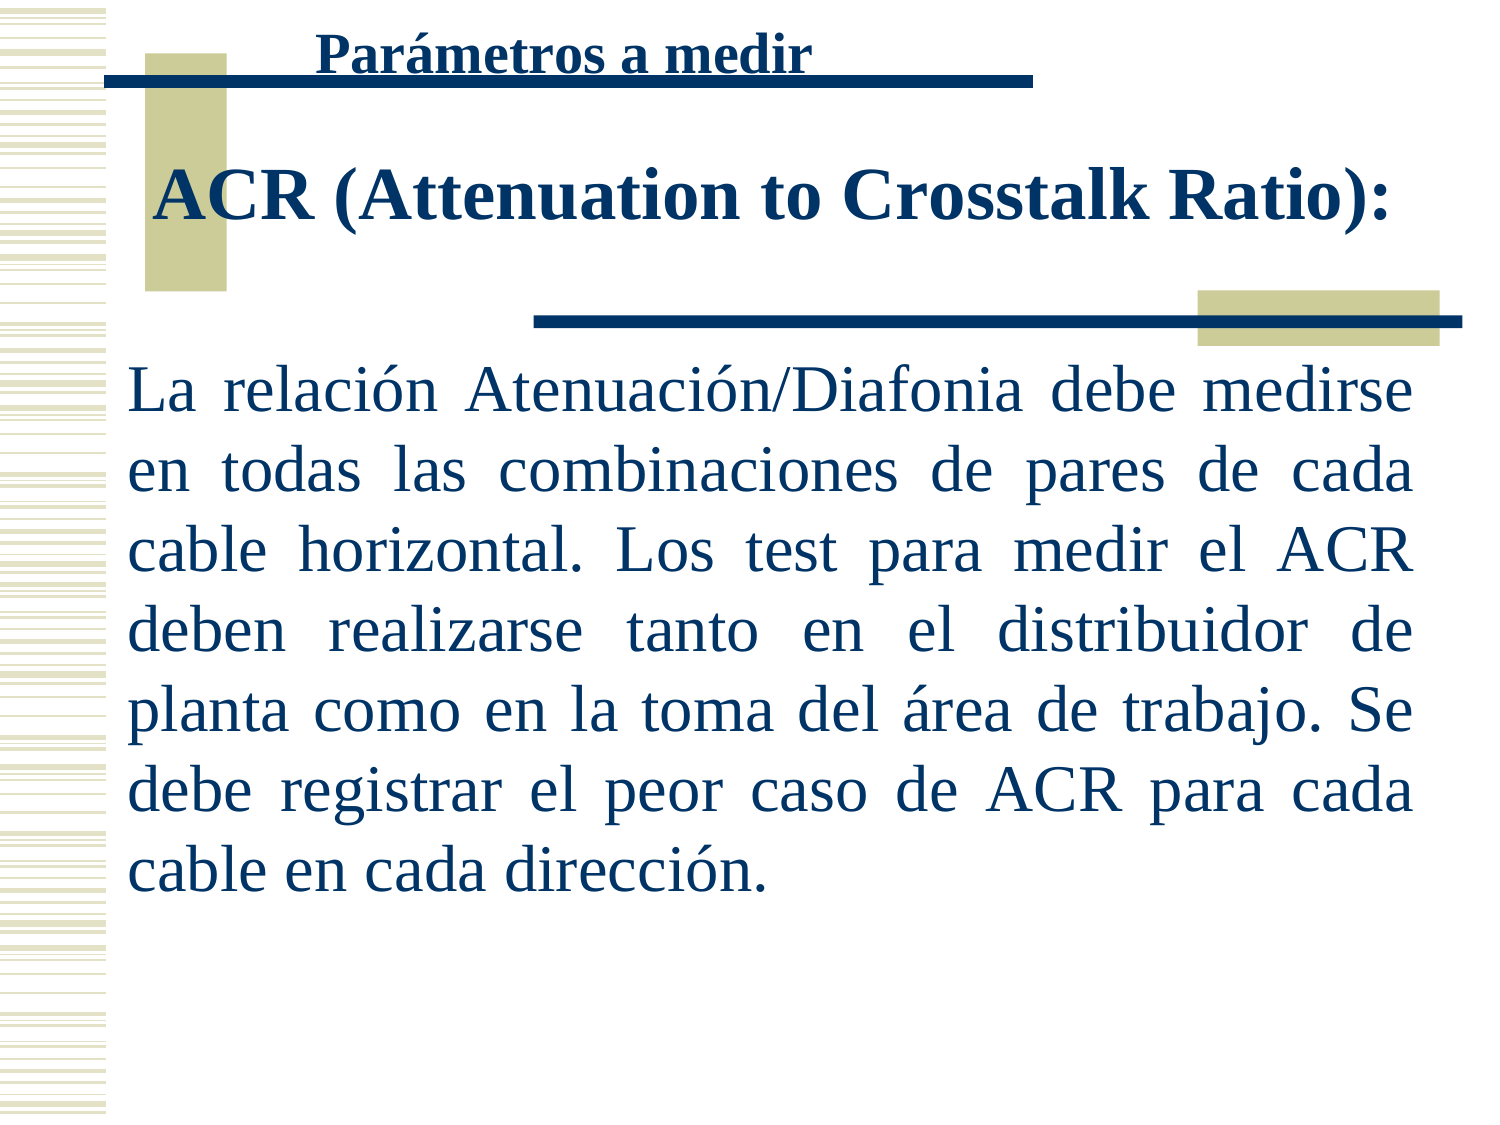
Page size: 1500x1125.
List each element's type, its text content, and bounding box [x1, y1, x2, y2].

text_box Parámetros a medir [300, 7, 829, 94]
text_box La relación Atenuación/Diafonia debe medirse en todas las combinaciones de pares de cada cable horizontal. Los test para medir el ACR deben realizarse tanto en el distribuidor de planta como en la toma del área de trabajo. Se debe registrar el peor caso de ACR para cada cable en cada dirección. [112, 337, 1432, 913]
text_box ACR (Attenuation to Crosstalk Ratio): [137, 137, 1410, 243]
